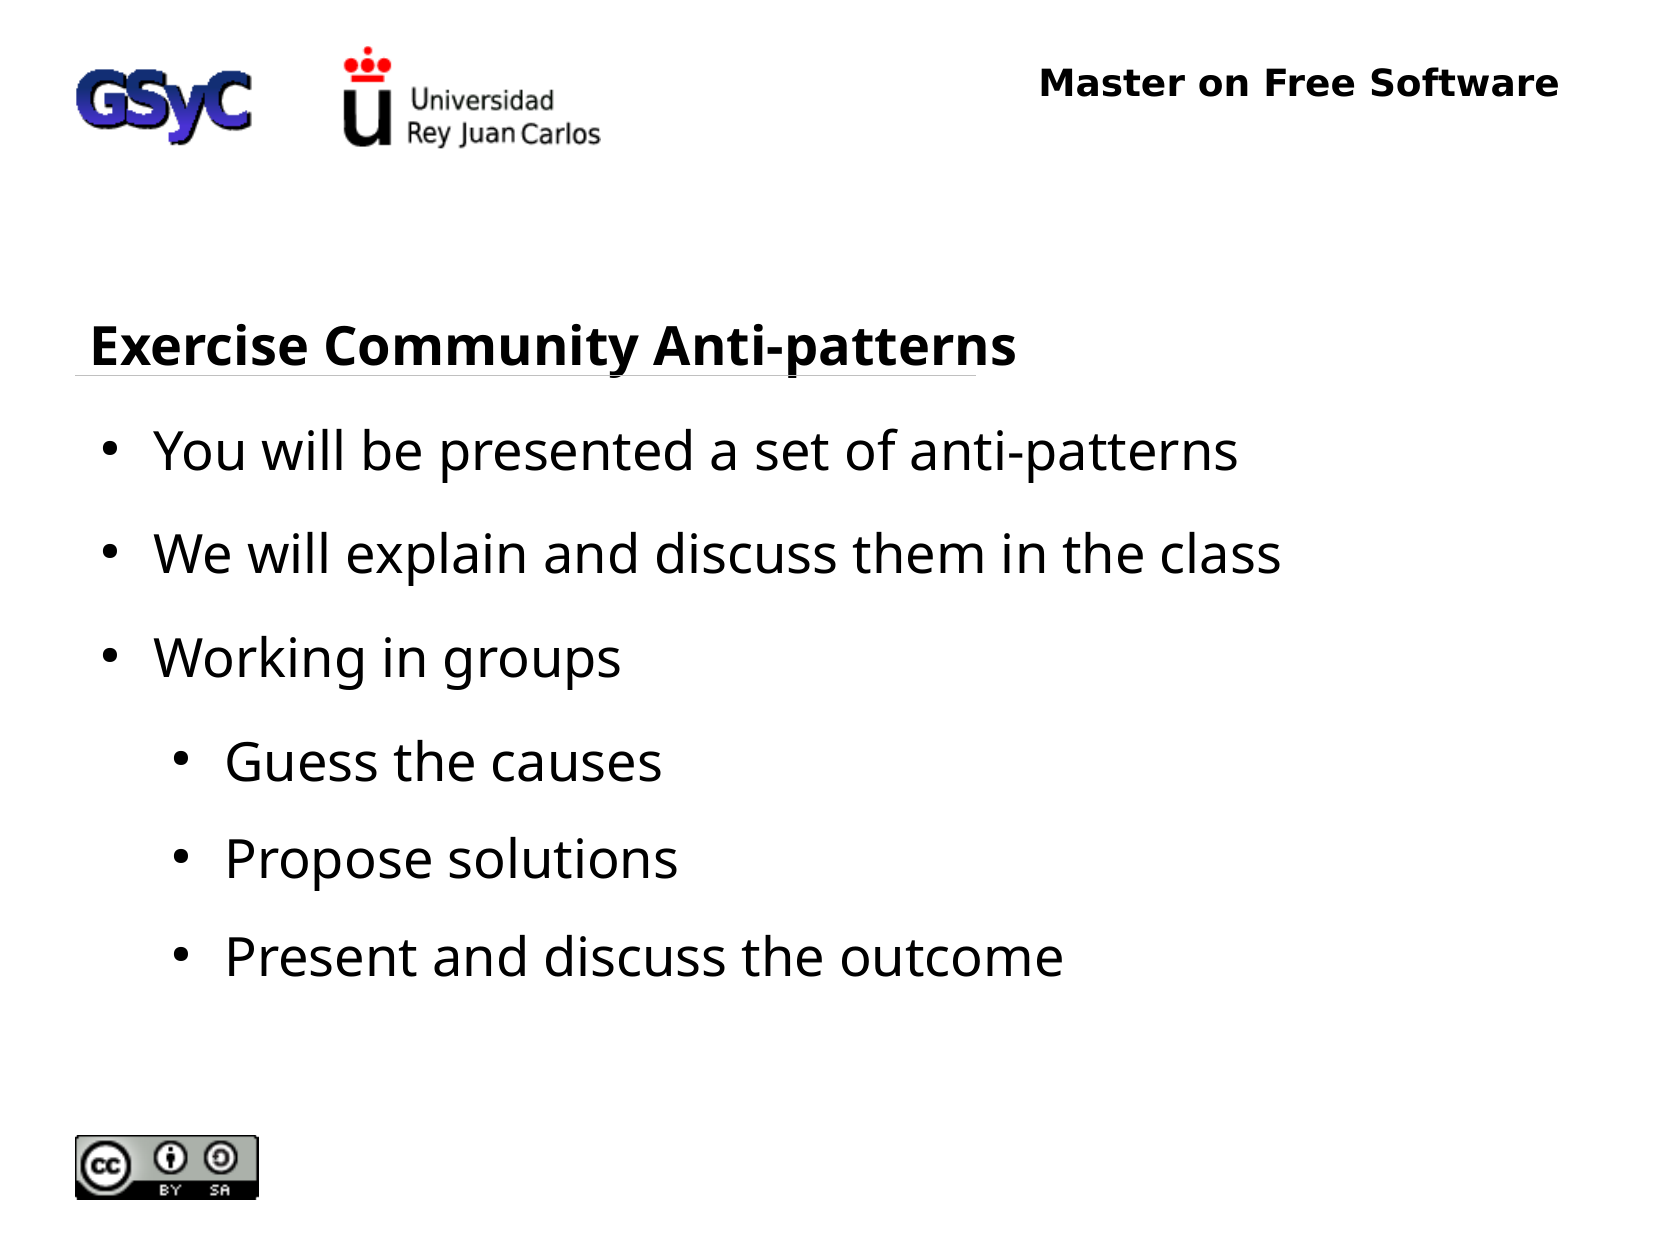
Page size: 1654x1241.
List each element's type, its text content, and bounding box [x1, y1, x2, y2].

text_box Exercise Community Anti-patterns [75, 300, 1538, 381]
picture [75, 46, 601, 150]
text_box [75, 412, 1576, 1163]
list You will be presented a set of anti-patterns We will explain and discuss them in the class Working in groups Guess the causes Propose solutions Present and discuss the outcome [82, 412, 1571, 1109]
picture [75, 1163, 259, 1200]
